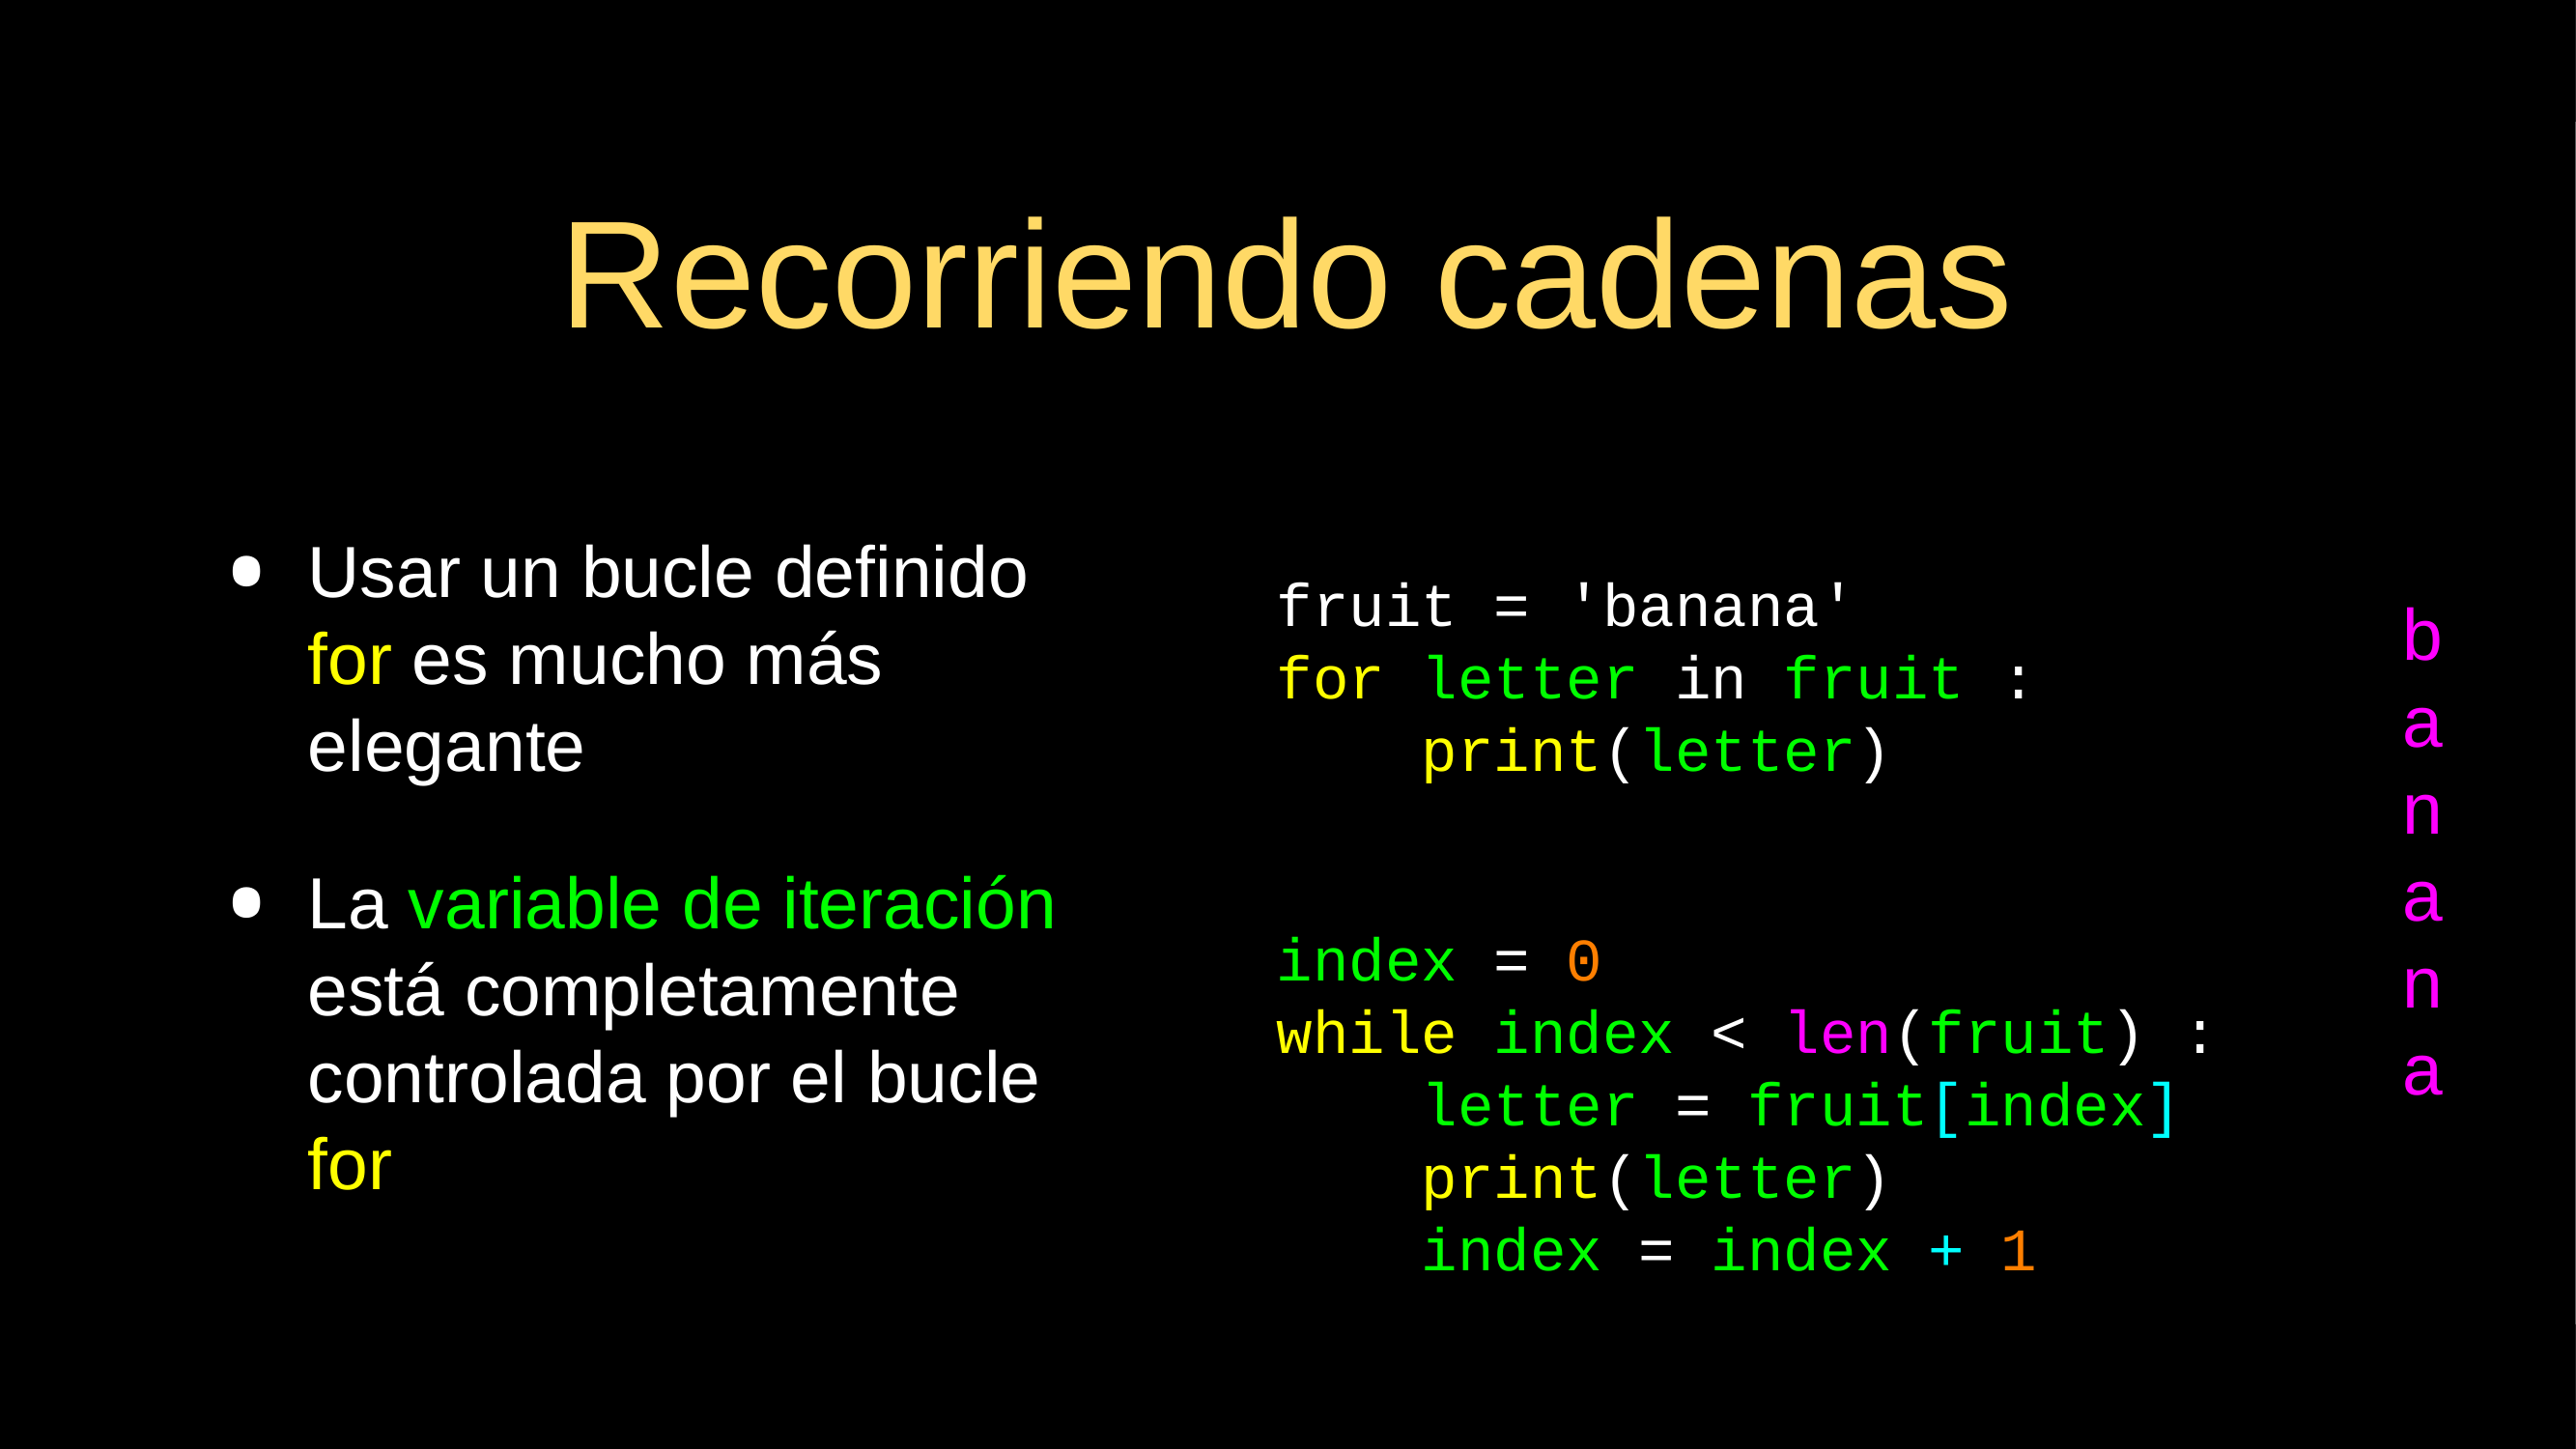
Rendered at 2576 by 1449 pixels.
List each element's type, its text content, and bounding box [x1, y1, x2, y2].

text_box b a n a n a [2395, 592, 2450, 1104]
title Recorriendo cadenas [183, 131, 2391, 403]
text_box index = 0 while index < len(fruit) : letter = fruit[index] print(letter) index = index + 1 [1276, 882, 2225, 1321]
text_box fruit = 'banana' for letter in fruit : print(letter) [1276, 542, 2072, 807]
list Usar un bucle definido for es mucho más elegante La variable de iteración está completamente controlada por el bucle for [183, 412, 1126, 1317]
